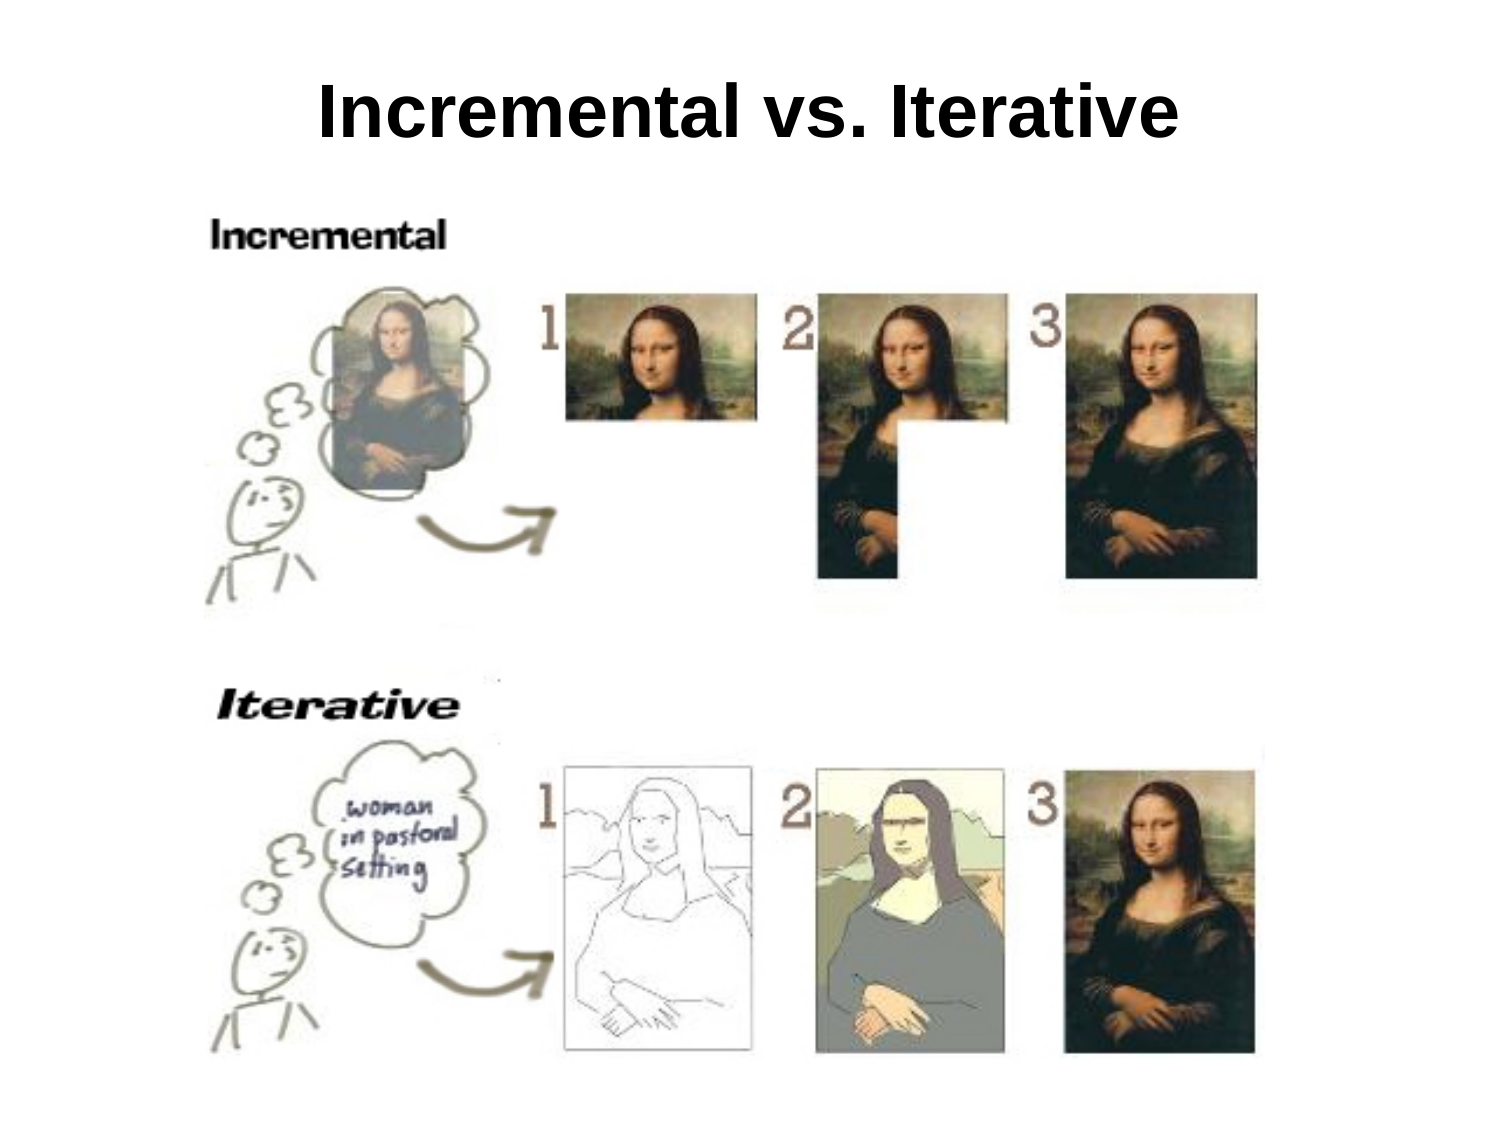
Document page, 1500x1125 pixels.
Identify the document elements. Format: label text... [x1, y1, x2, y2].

title Incremental vs. Iterative [75, 44, 1425, 177]
picture [204, 203, 1265, 1075]
